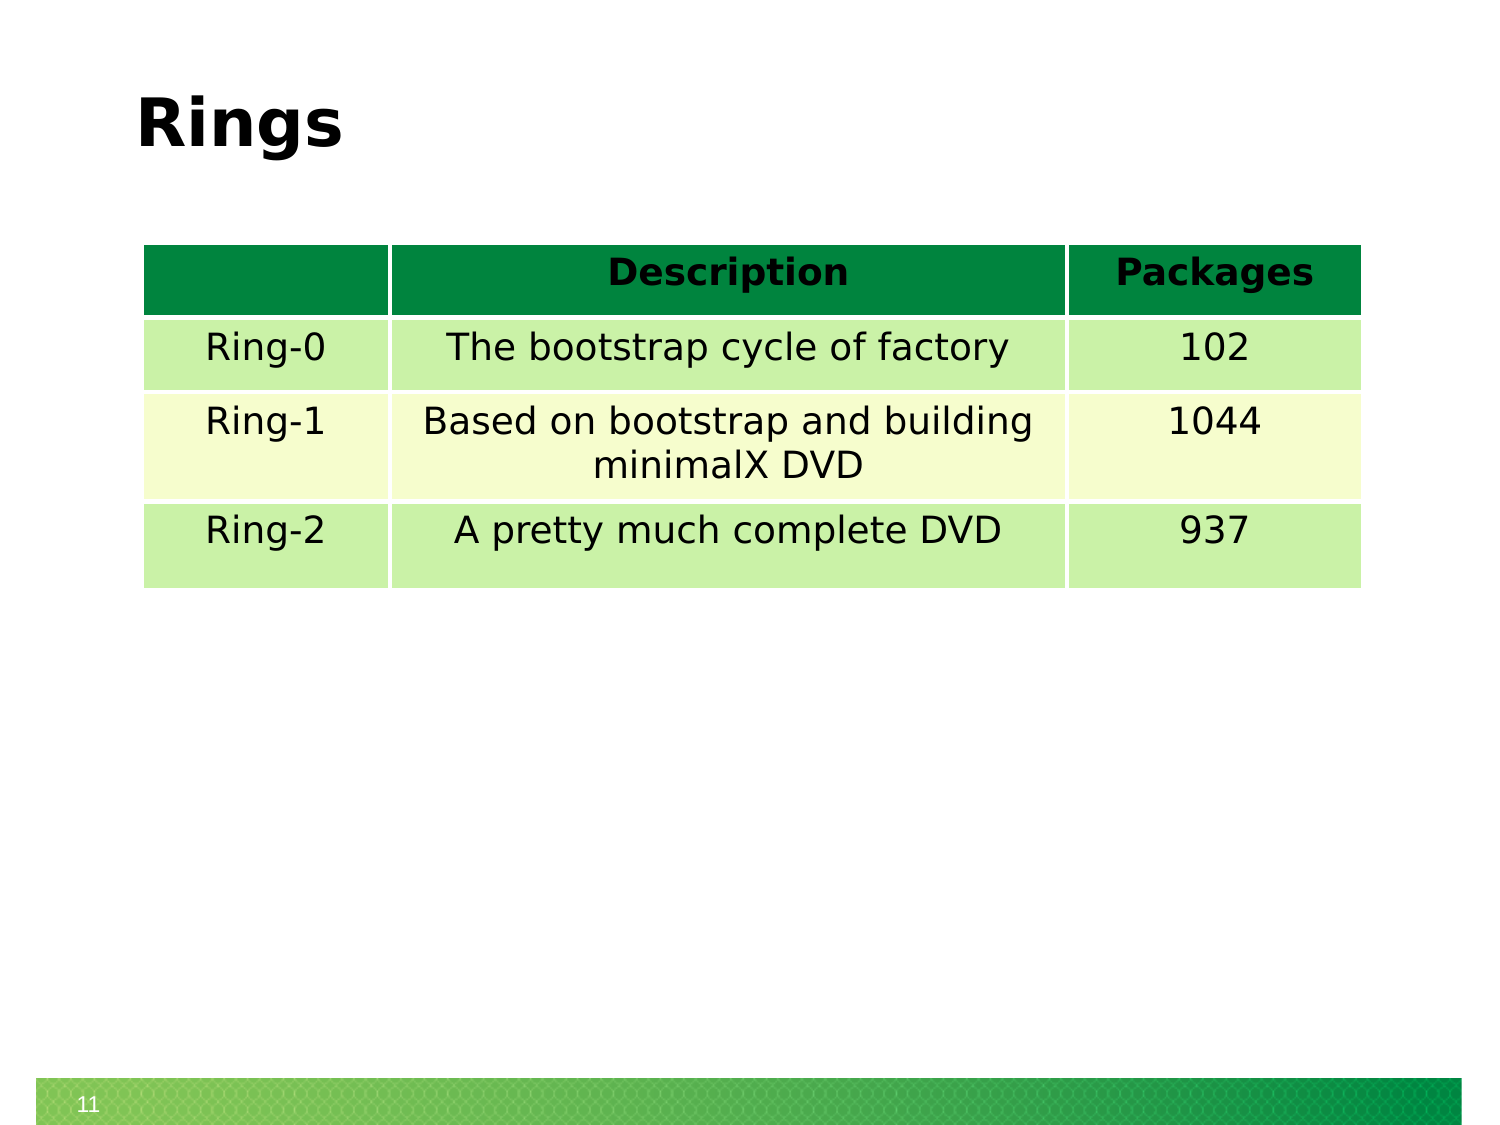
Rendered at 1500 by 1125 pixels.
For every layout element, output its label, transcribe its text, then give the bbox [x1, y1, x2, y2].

table_cell A pretty much complete DVD [392, 504, 1065, 588]
table_cell Ring-0 [144, 320, 388, 390]
table_cell The bootstrap cycle of factory [392, 320, 1065, 390]
title Rings [135, 41, 1372, 204]
table_header Packages [1069, 245, 1361, 315]
table_header [144, 245, 388, 315]
picture [36, 1078, 1462, 1125]
table_cell 937 [1069, 504, 1361, 588]
table_cell Ring-1 [144, 394, 388, 499]
table_header Description [392, 245, 1065, 315]
table_cell Based on bootstrap and building minimalX DVD [392, 394, 1065, 499]
table_cell 1044 [1069, 394, 1361, 499]
table_cell Ring-2 [144, 504, 388, 588]
table_cell 102 [1069, 320, 1361, 390]
